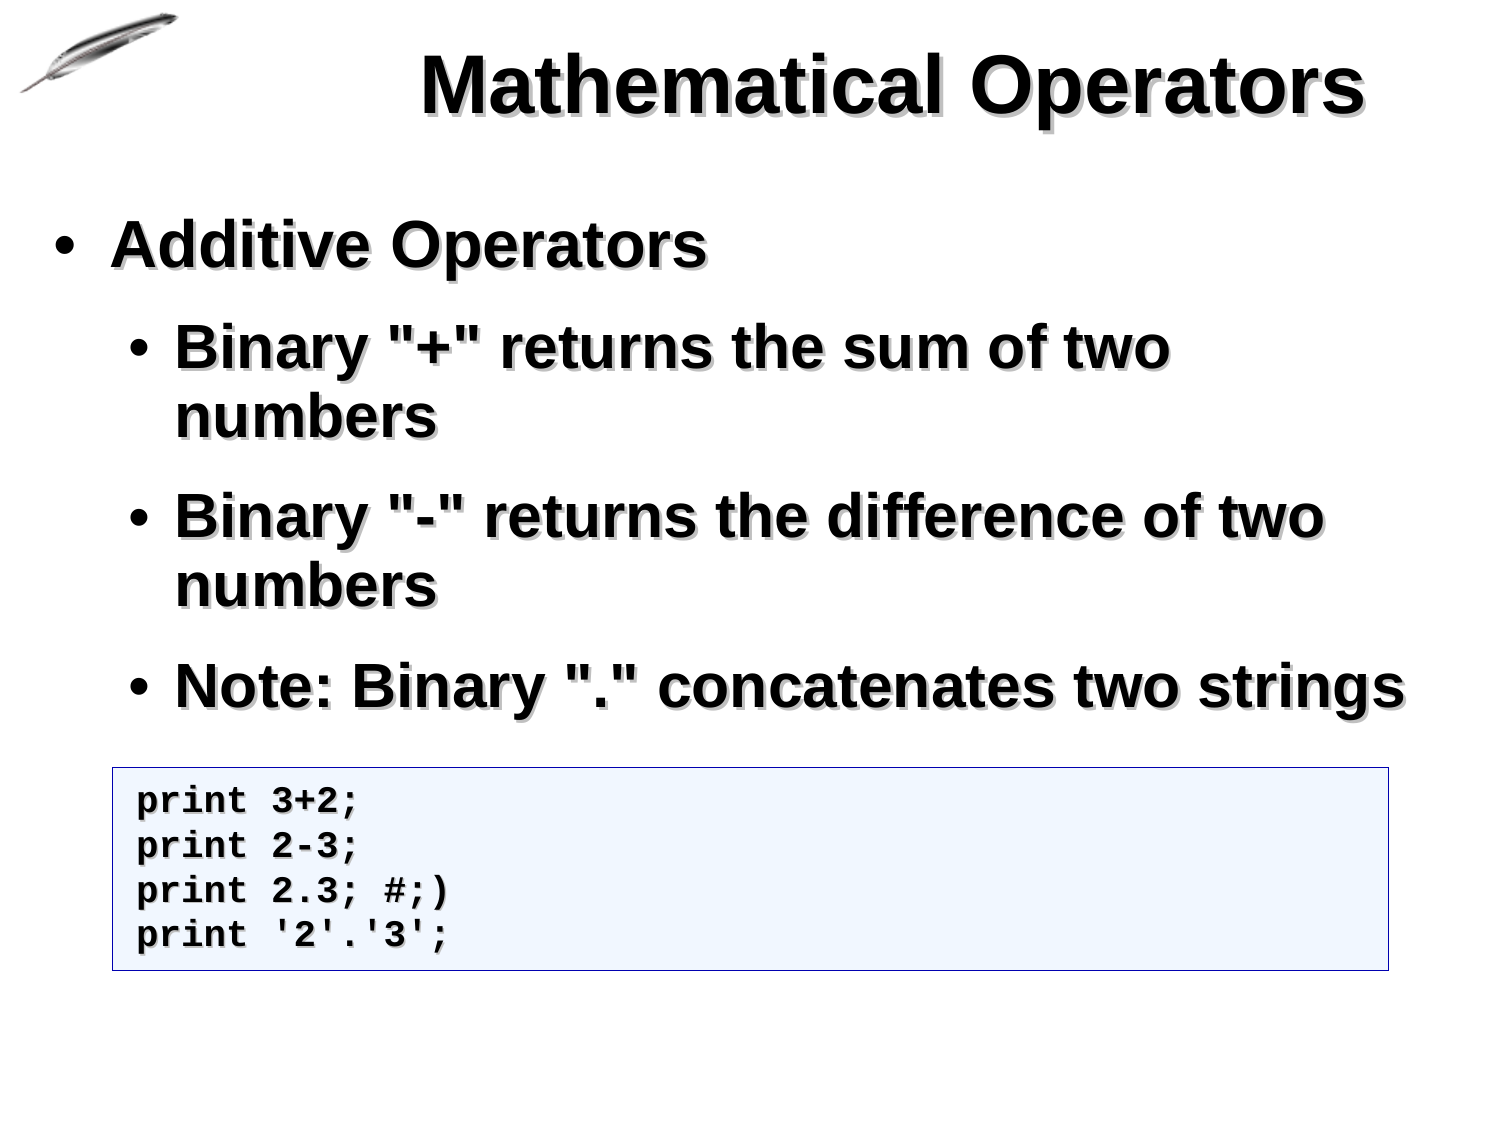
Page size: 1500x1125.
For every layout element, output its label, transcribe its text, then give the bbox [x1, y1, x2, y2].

title Mathematical Operators [419, 0, 1459, 179]
picture [16, 11, 184, 95]
text_box print 3+2; print 2-3; print 2.3; #;) print '2'.'3'; [112, 767, 1389, 970]
list Additive Operators Binary "+" returns the sum of two numbers Binary "-" returns the difference of two numbers Note: Binary "." concatenates two strings [53, 207, 1447, 1084]
